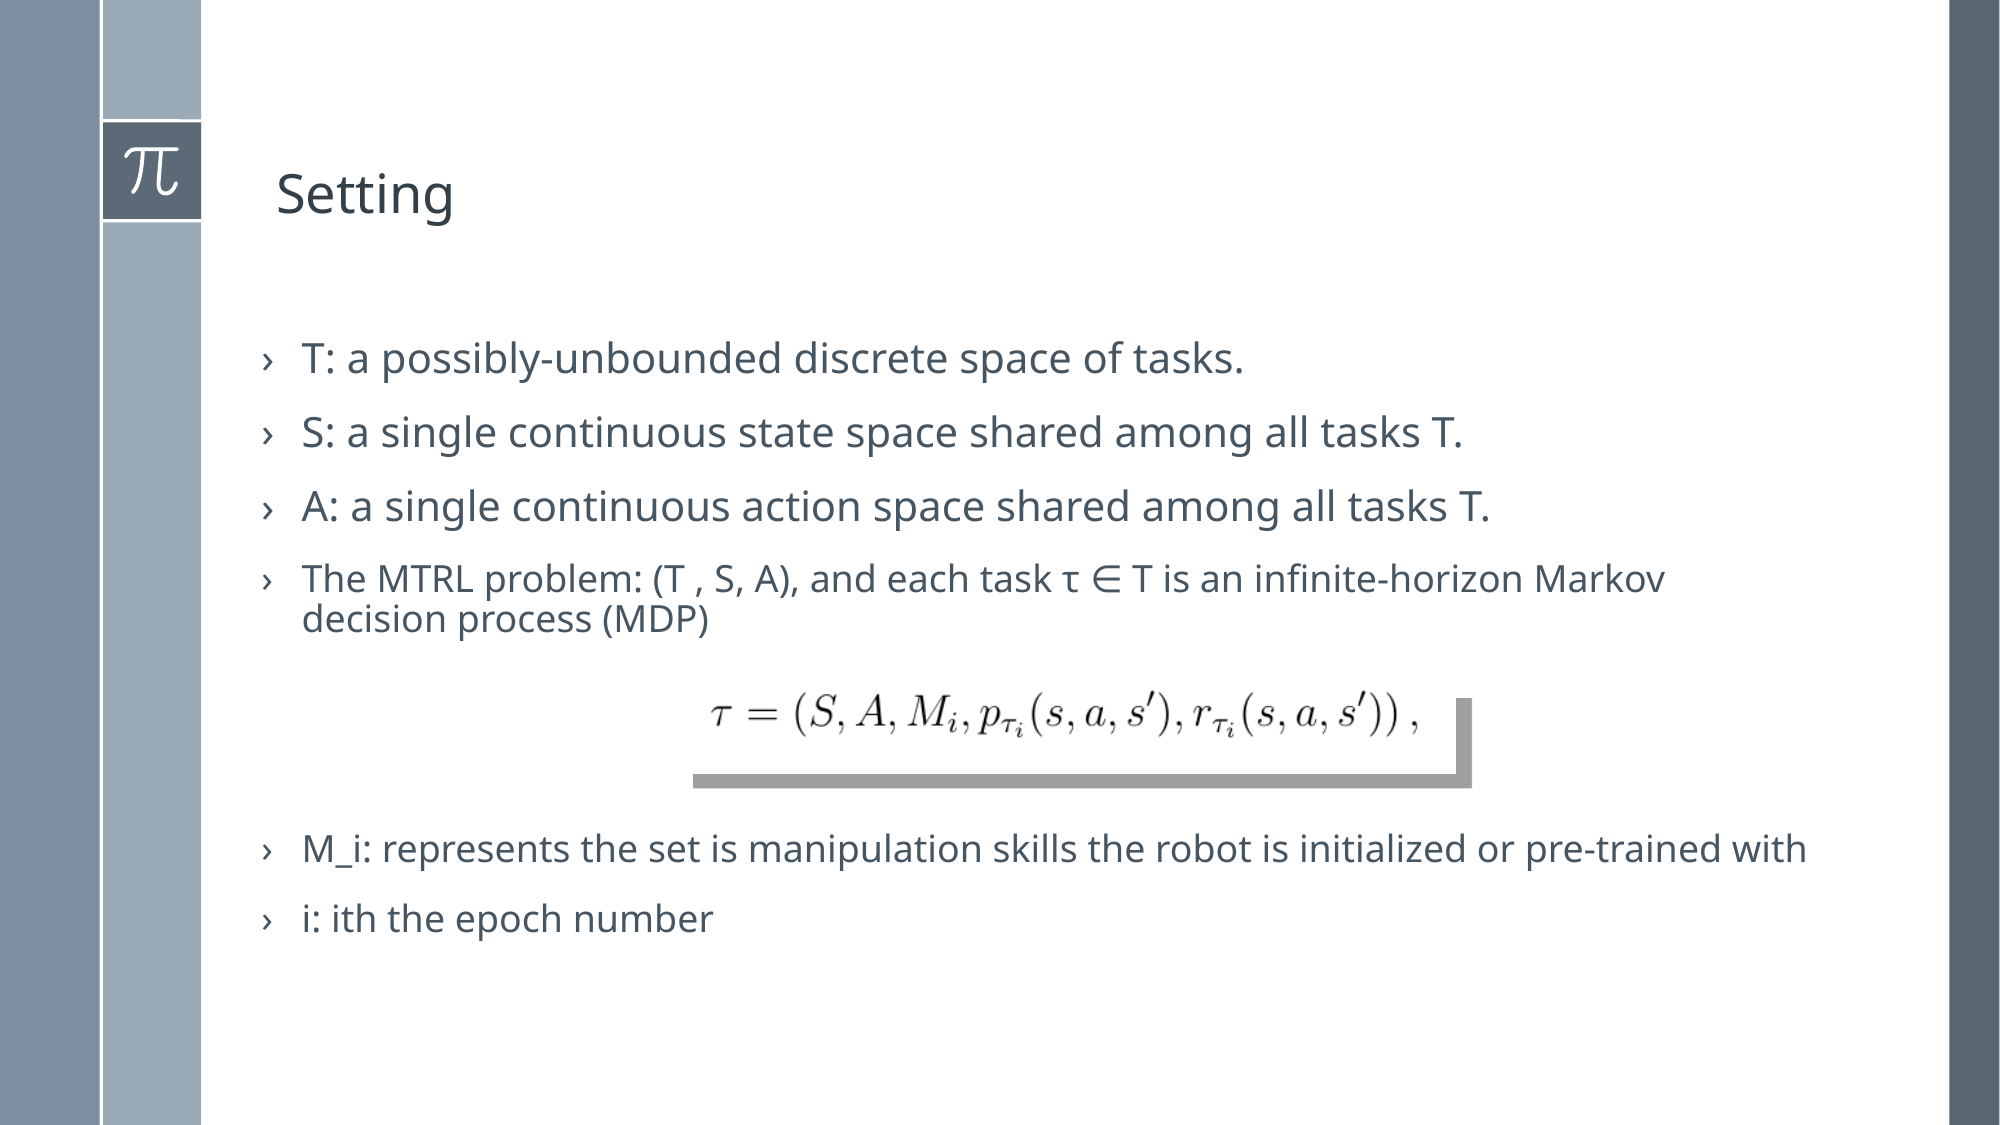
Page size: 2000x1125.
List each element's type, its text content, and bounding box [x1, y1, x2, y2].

picture [675, 680, 1456, 774]
text_box Setting [261, 29, 1867, 233]
text_box T: a possibly-unbounded discrete space of tasks. S: a single continuous state space shared among all tasks T. A: a single continuous action space shared among all tasks T. The MTRL problem: (T , S, A), and each task τ ∈ T is an infinite-horizon Markov decision process (MDP) M_i: represents the set is manipulation skills the robot is initialized or pre-trained with i: ith the epoch number [246, 329, 1830, 1080]
